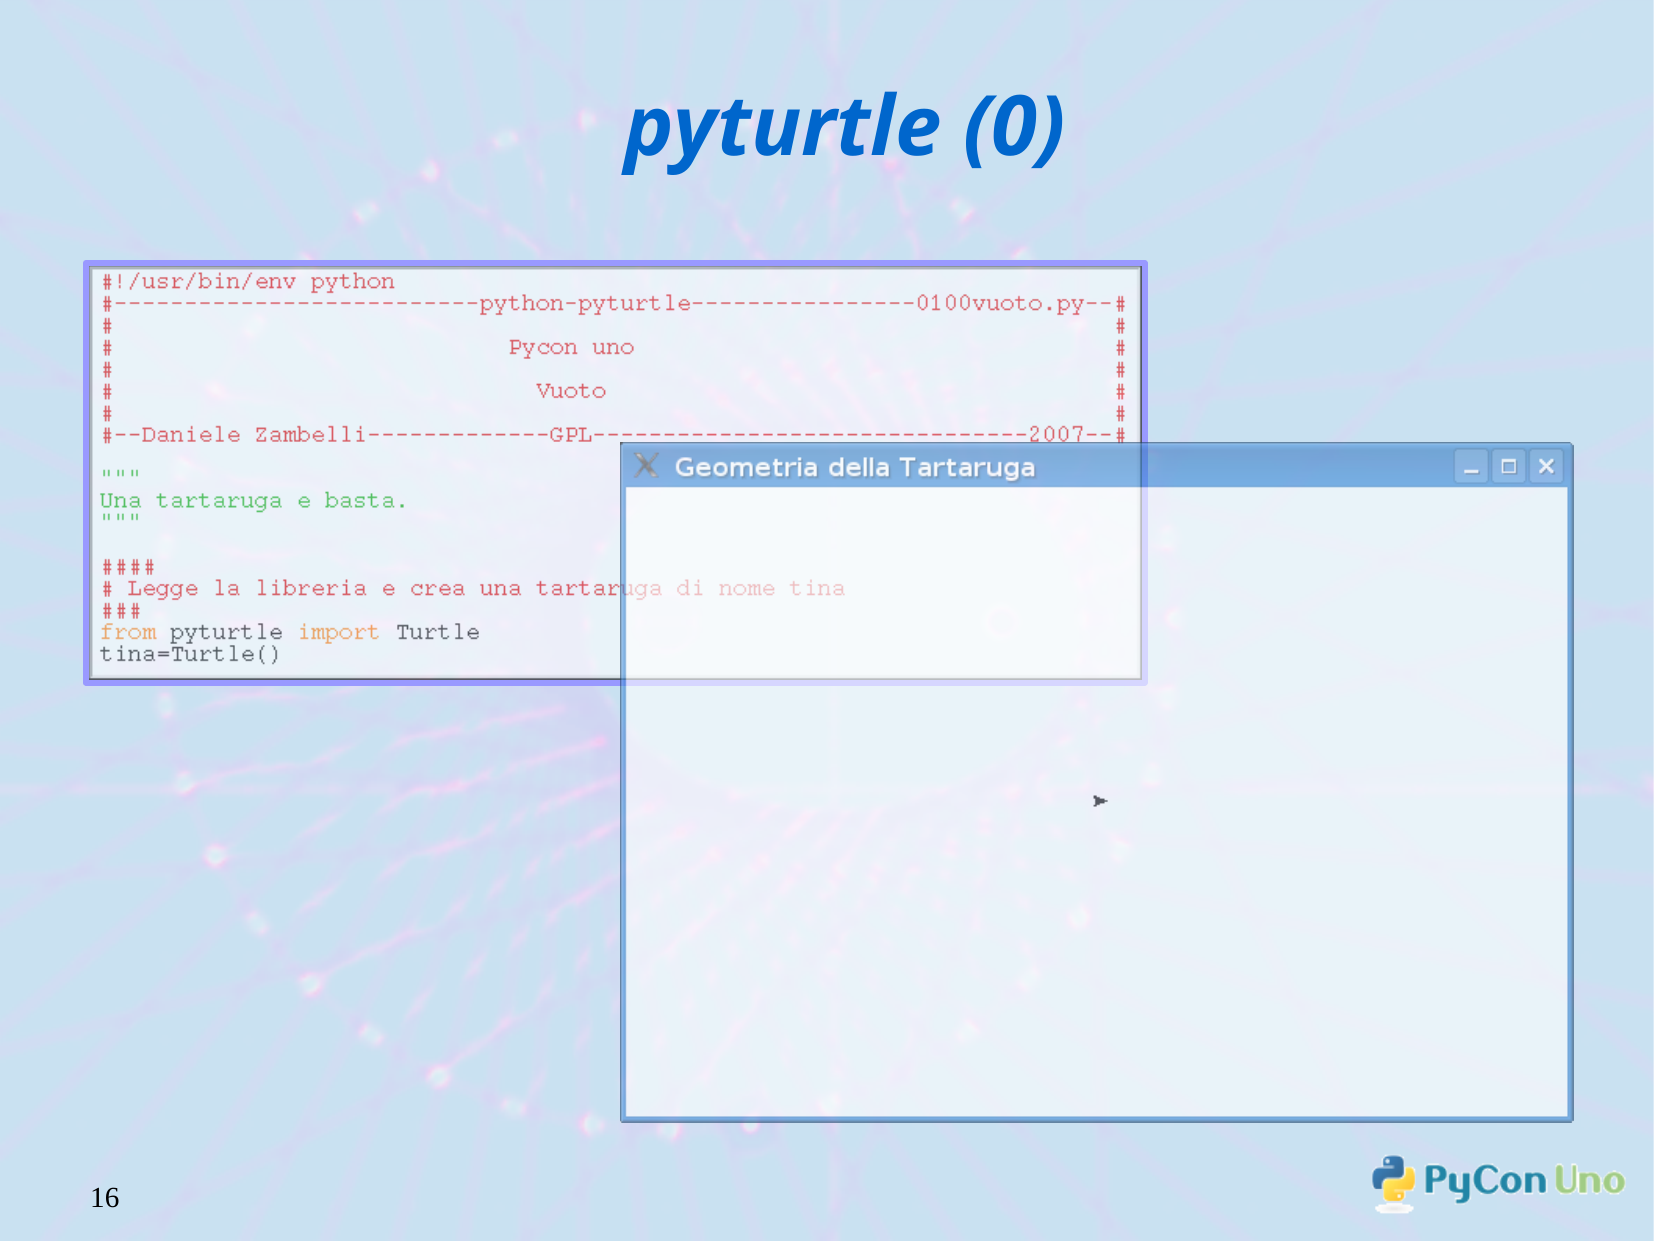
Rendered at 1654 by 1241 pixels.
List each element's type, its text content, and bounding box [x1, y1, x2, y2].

picture [0, 0, 1654, 1241]
title pyturtle (0) [139, 19, 1552, 227]
